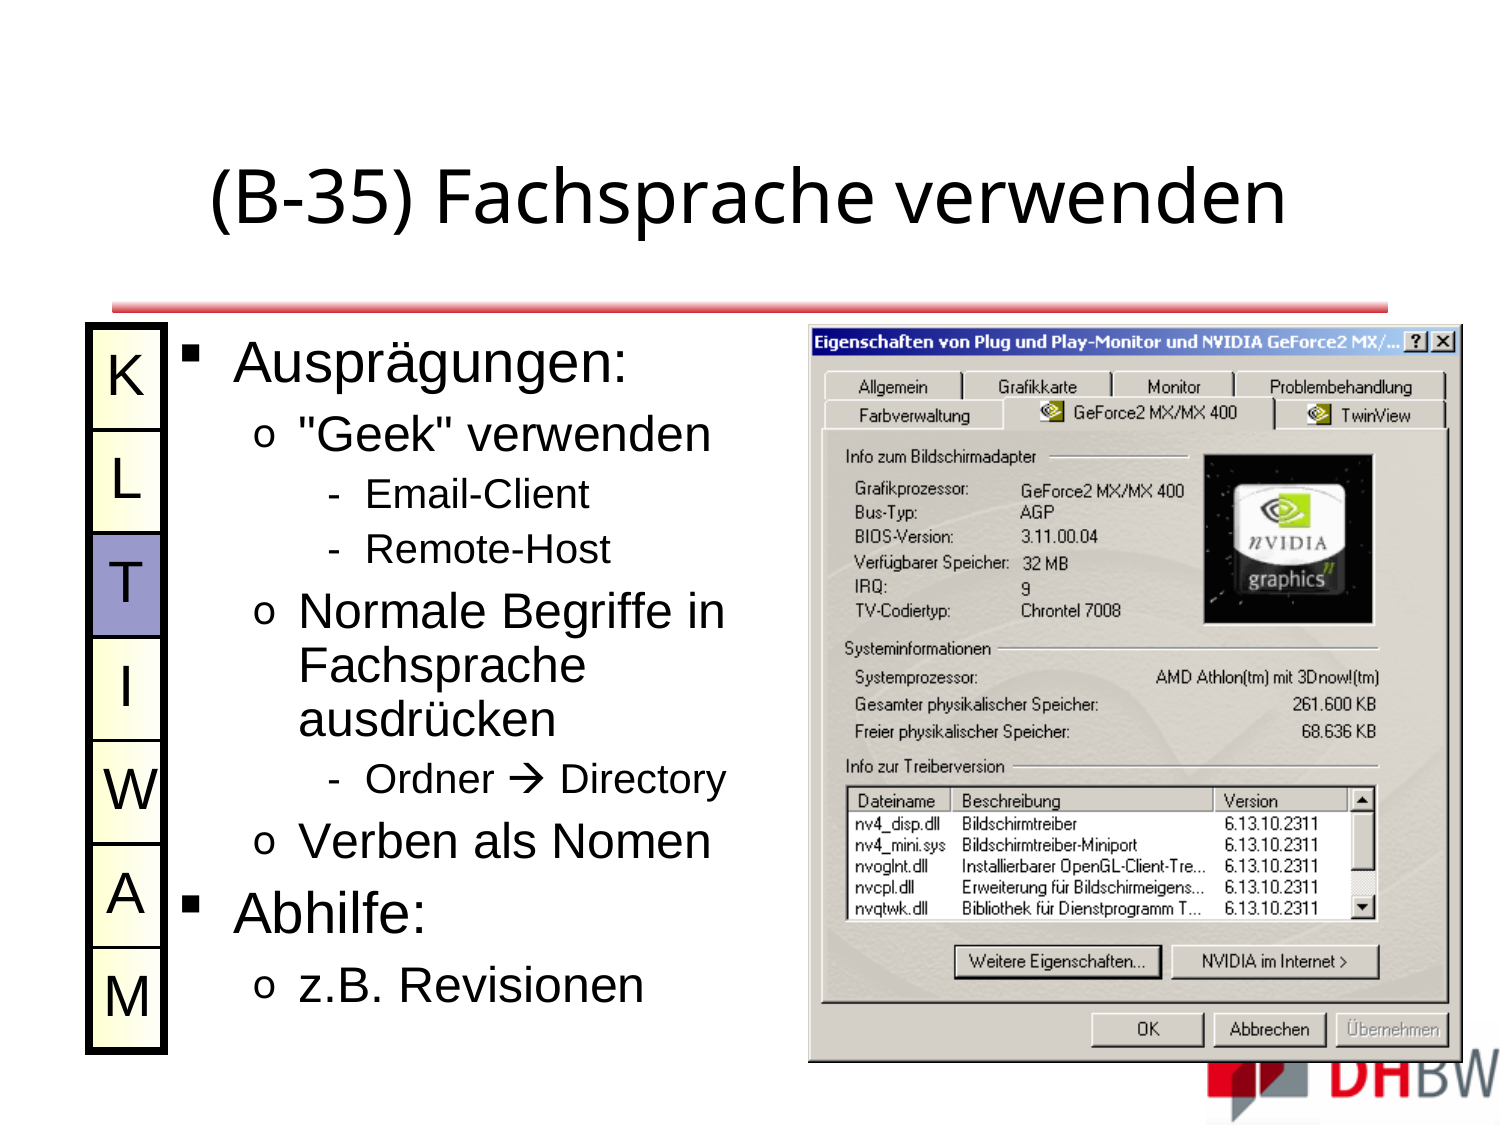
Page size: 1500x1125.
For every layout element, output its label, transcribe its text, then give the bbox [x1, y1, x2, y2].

table_cell A [93, 846, 160, 946]
table_cell I [93, 639, 160, 739]
picture [808, 324, 1500, 1125]
table_cell L [93, 432, 160, 531]
table_cell W [93, 742, 160, 842]
list Ausprägungen: "Geek" verwenden Email-Client Remote-Host Normale Begriffe in Fachsprache ausdrücken Ordner  Directory Verben als Nomen Abhilfe: z.B. Revisionen [162, 324, 800, 1088]
title (B-35) Fachsprache verwenden [112, 96, 1388, 292]
table_cell T [93, 535, 160, 635]
table_header K [93, 330, 160, 428]
table_cell M [93, 949, 160, 1047]
